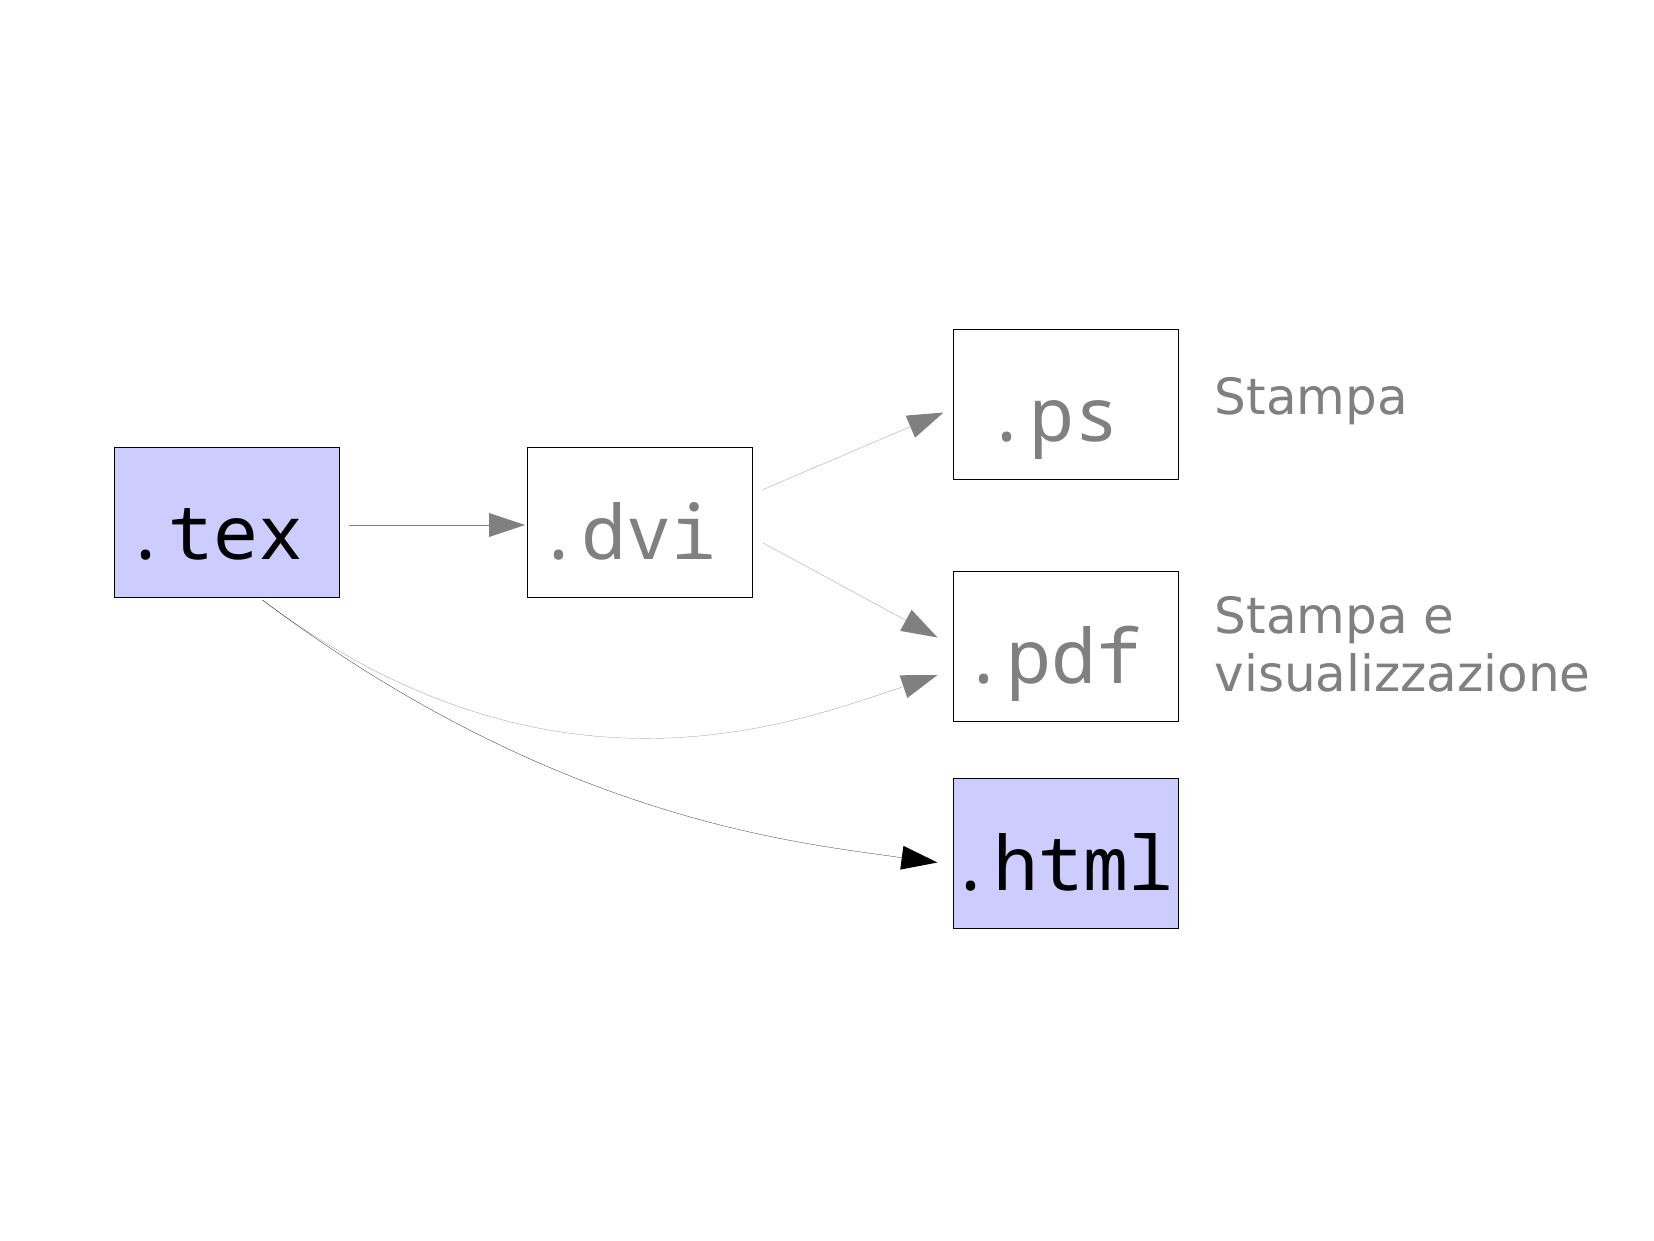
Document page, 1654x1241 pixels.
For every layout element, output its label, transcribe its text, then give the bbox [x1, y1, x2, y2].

text_box Stampa e visualizzazione [1200, 579, 1613, 711]
text_box Stampa [1200, 360, 1501, 434]
text_box .ps [931, 353, 1173, 454]
text_box [953, 329, 1179, 480]
text_box [953, 903, 1179, 929]
text_box .html [931, 802, 1191, 903]
text_box [953, 778, 1179, 802]
text_box .tex [92, 471, 334, 572]
text_box [953, 571, 1179, 722]
text_box .pdf [931, 595, 1173, 696]
text_box [527, 447, 753, 598]
text_box .dvi [506, 471, 748, 572]
text_box [114, 447, 340, 598]
